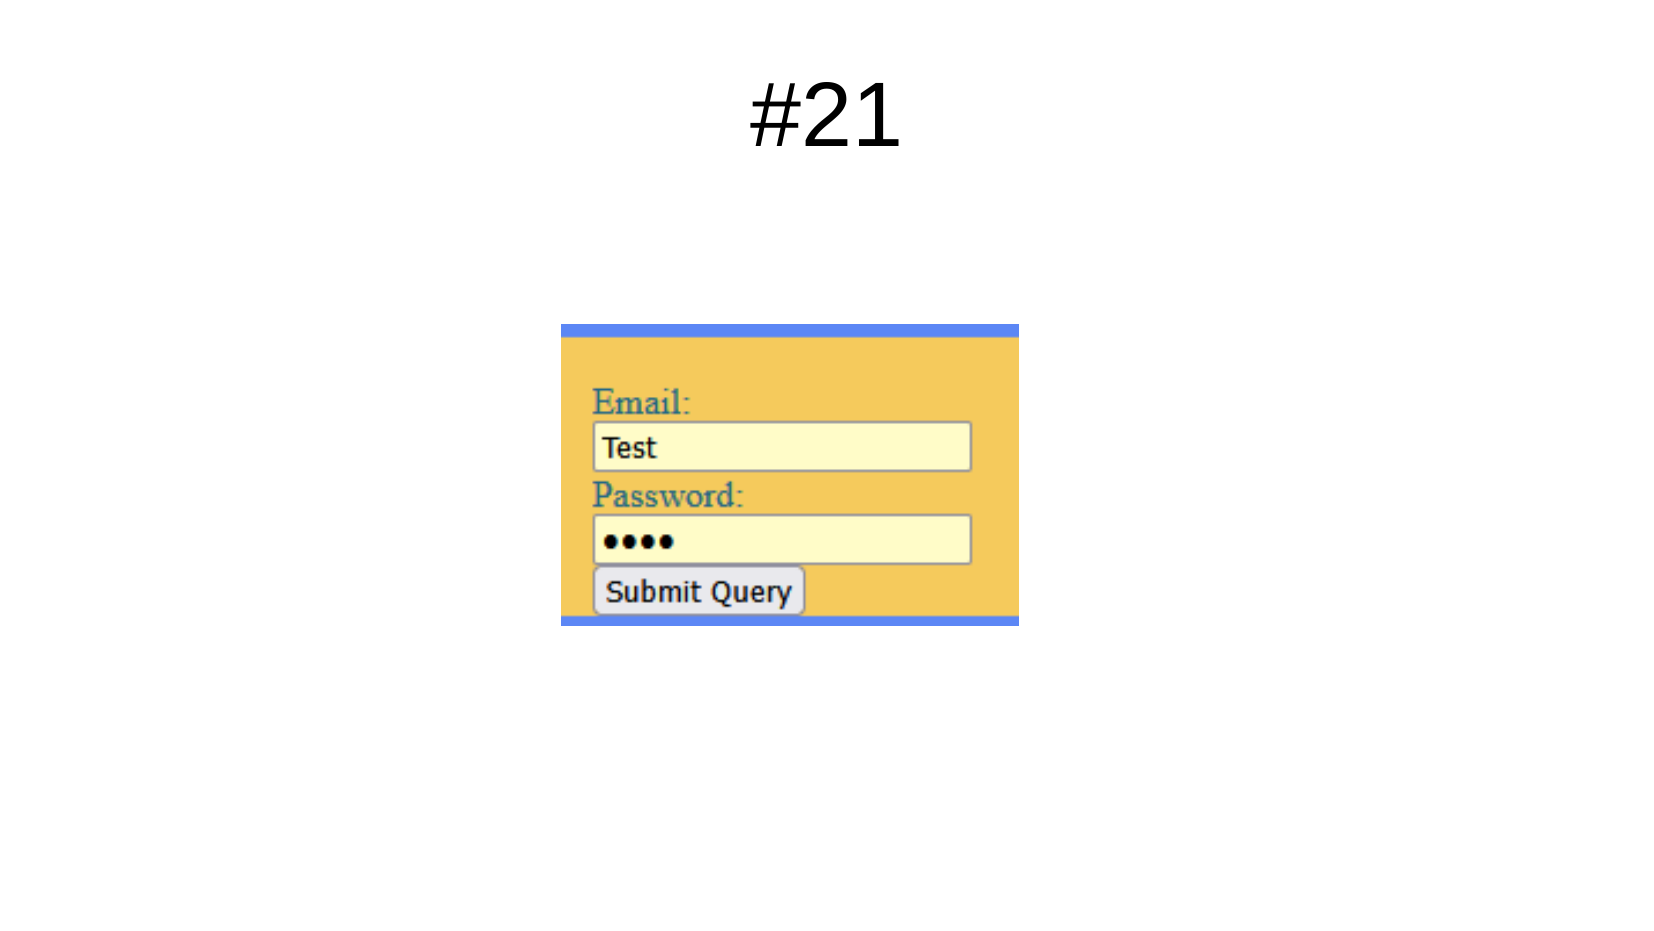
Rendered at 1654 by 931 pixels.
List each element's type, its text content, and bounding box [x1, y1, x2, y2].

title #21 [82, 37, 1571, 193]
picture [561, 324, 1019, 626]
